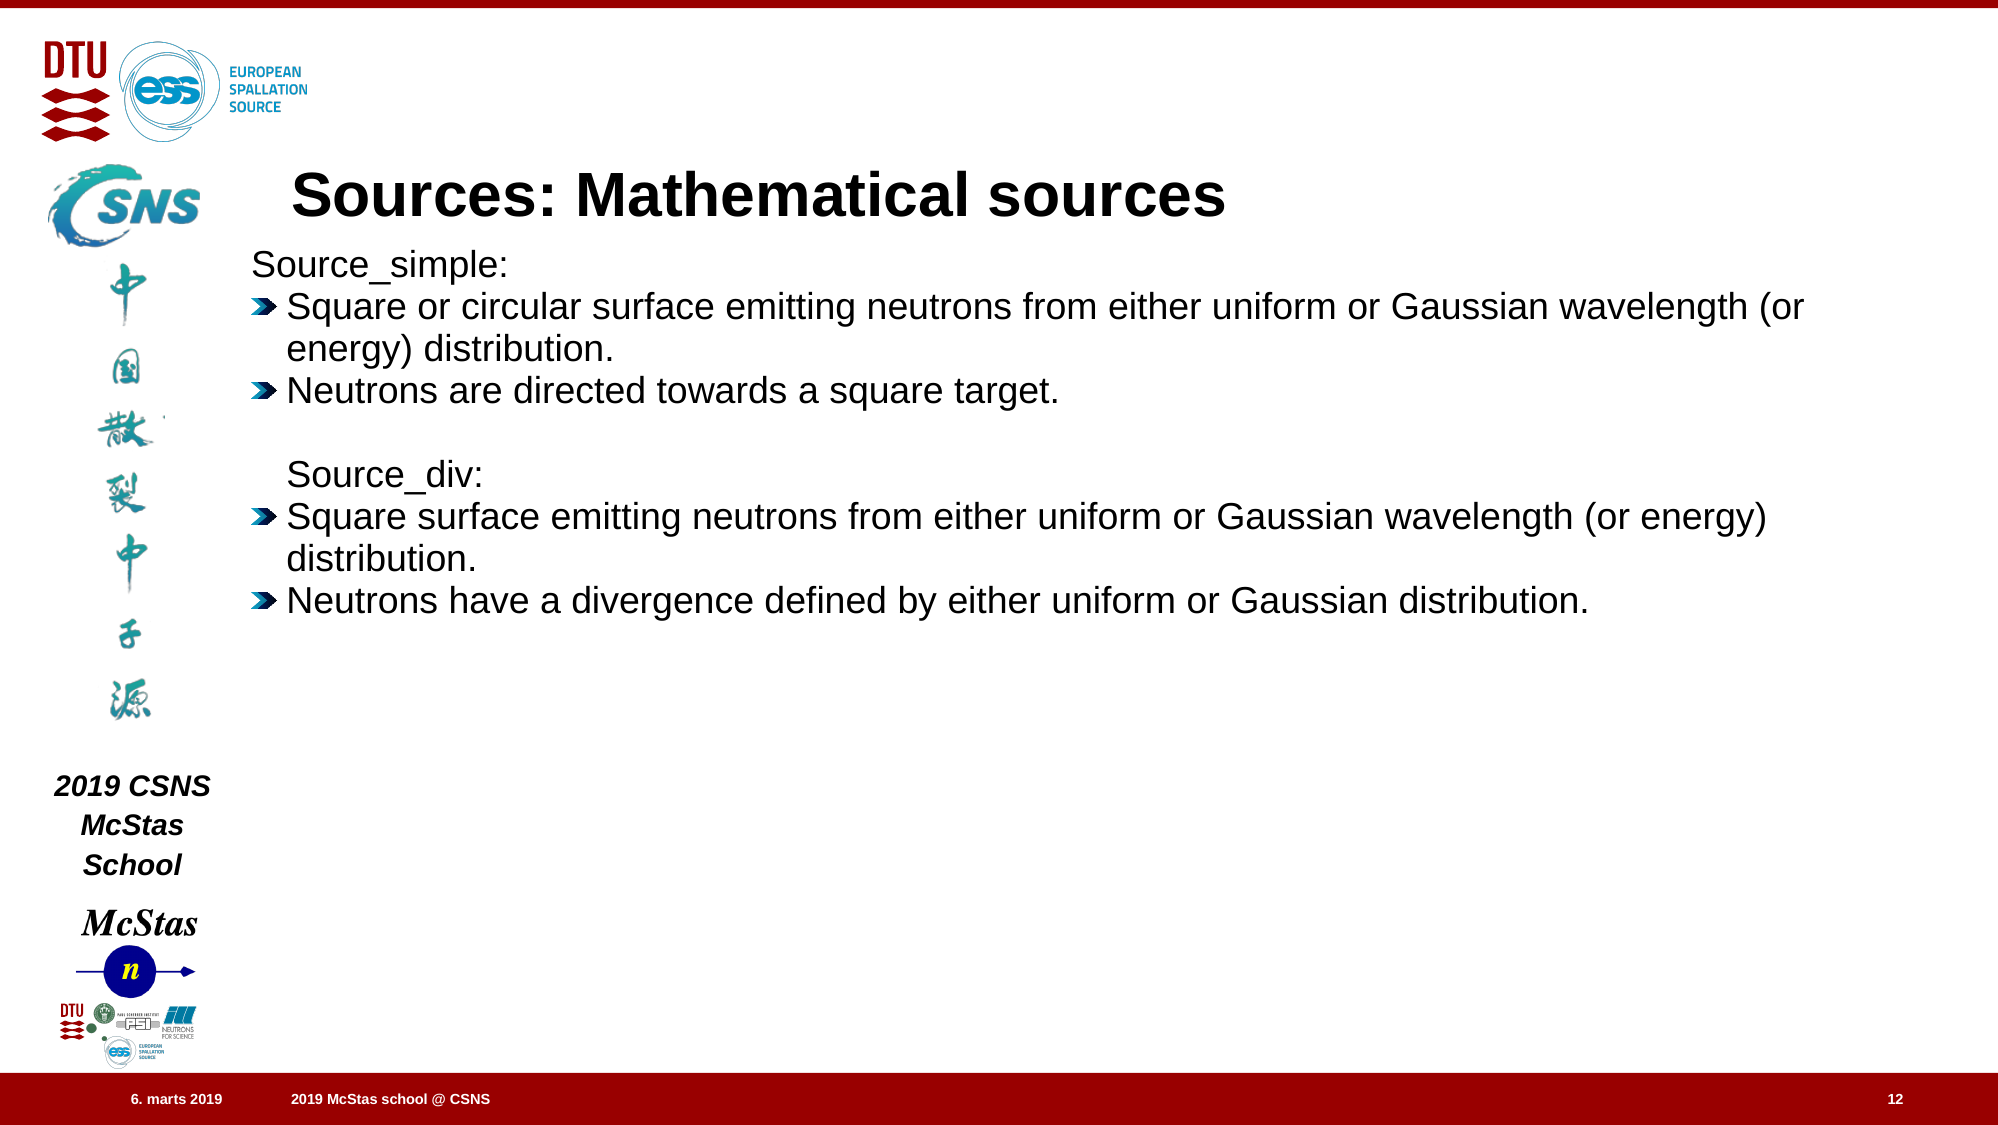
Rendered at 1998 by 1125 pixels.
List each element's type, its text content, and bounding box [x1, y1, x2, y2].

text_box Source_simple: Square or circular surface emitting neutrons from either uniform or Gaussian wavelength (or energy) distribution. Neutrons are directed towards a square target. Source_div: Square surface emitting neutrons from either uniform or Gaussian wavelength (or energy) distribution. Neutrons have a divergence defined by either uniform or Gaussian distribution. [236, 236, 1878, 629]
picture [59, 908, 213, 999]
picture [86, 1003, 197, 1069]
picture [48, 162, 209, 744]
picture [116, 1013, 160, 1030]
title Sources: Mathematical sources [291, 69, 1819, 230]
slide_number <number> [1887, 1088, 1909, 1110]
picture [119, 41, 307, 142]
